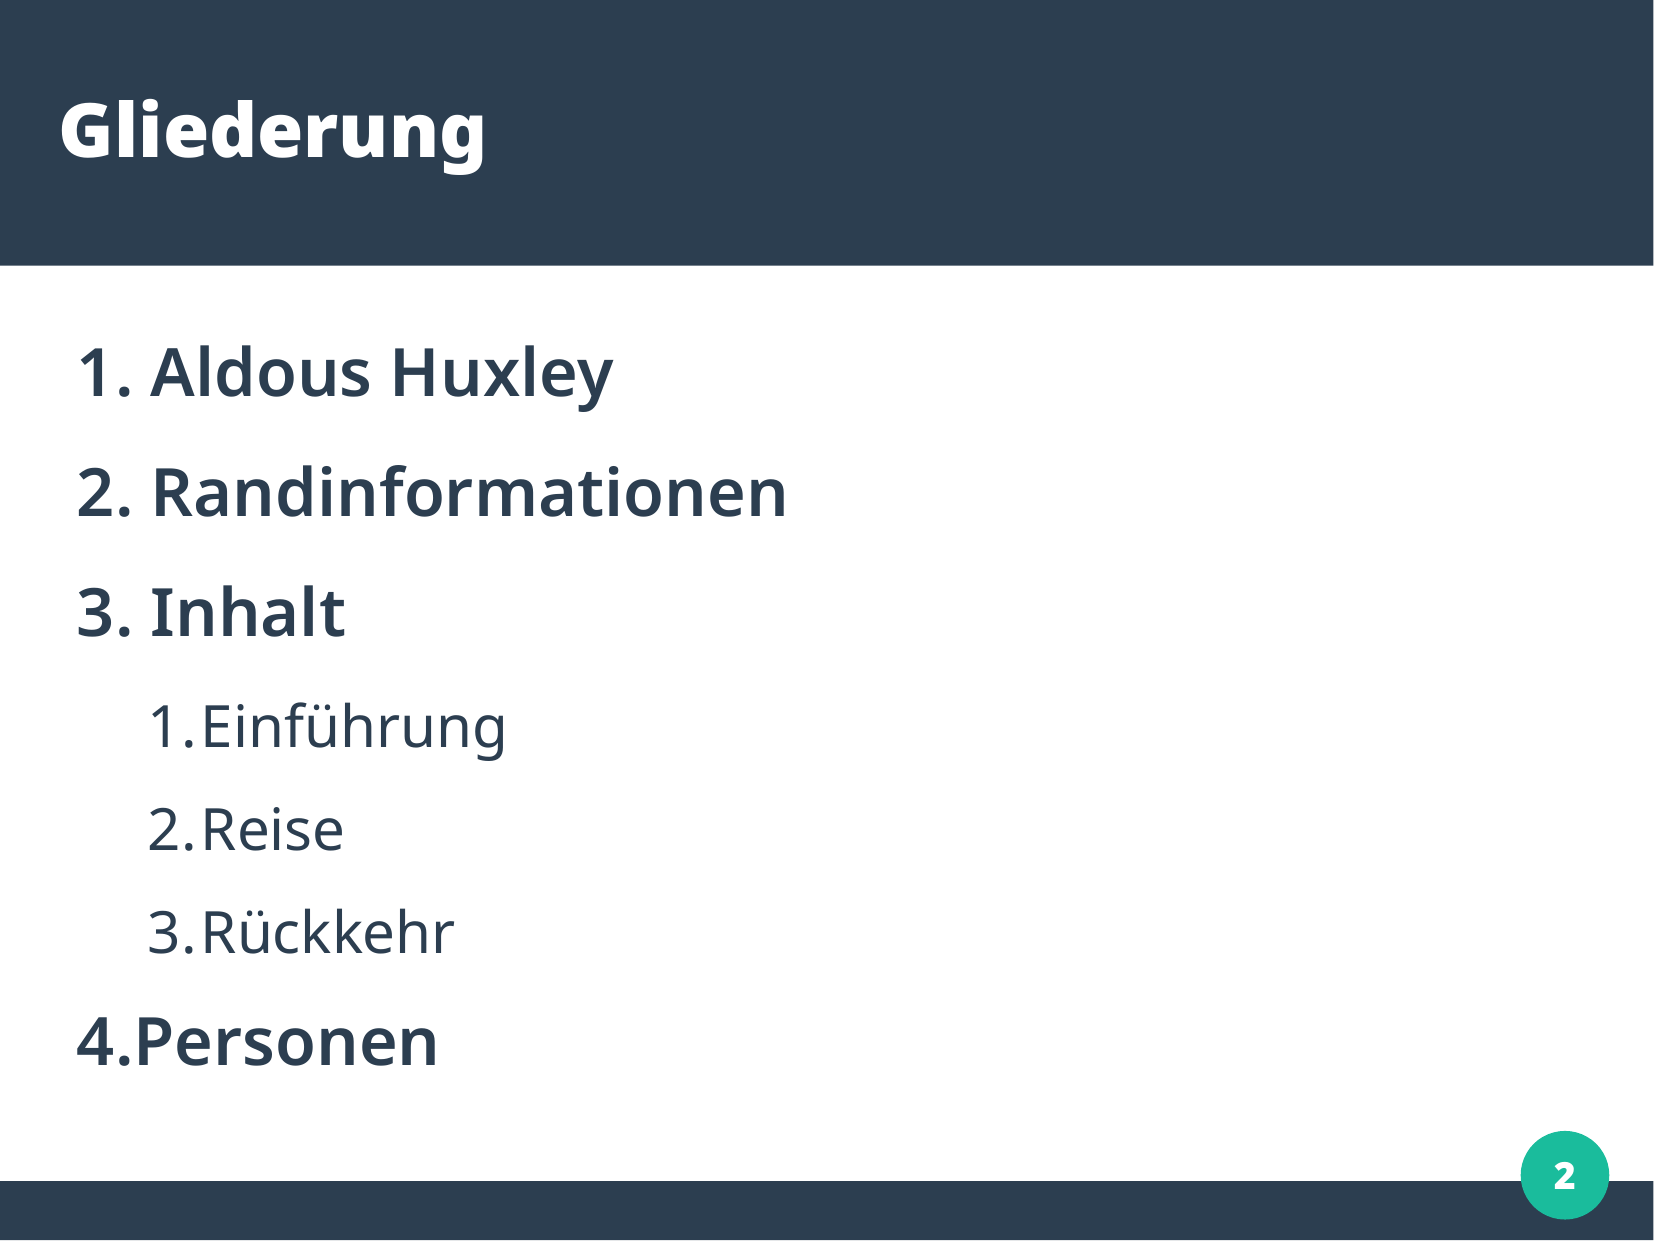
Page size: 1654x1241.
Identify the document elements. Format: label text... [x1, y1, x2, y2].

list Aldous Huxley Randinformationen Inhalt Einführung Reise Rückkehr Personen [59, 324, 1595, 1152]
title Gliederung [59, 49, 1595, 207]
